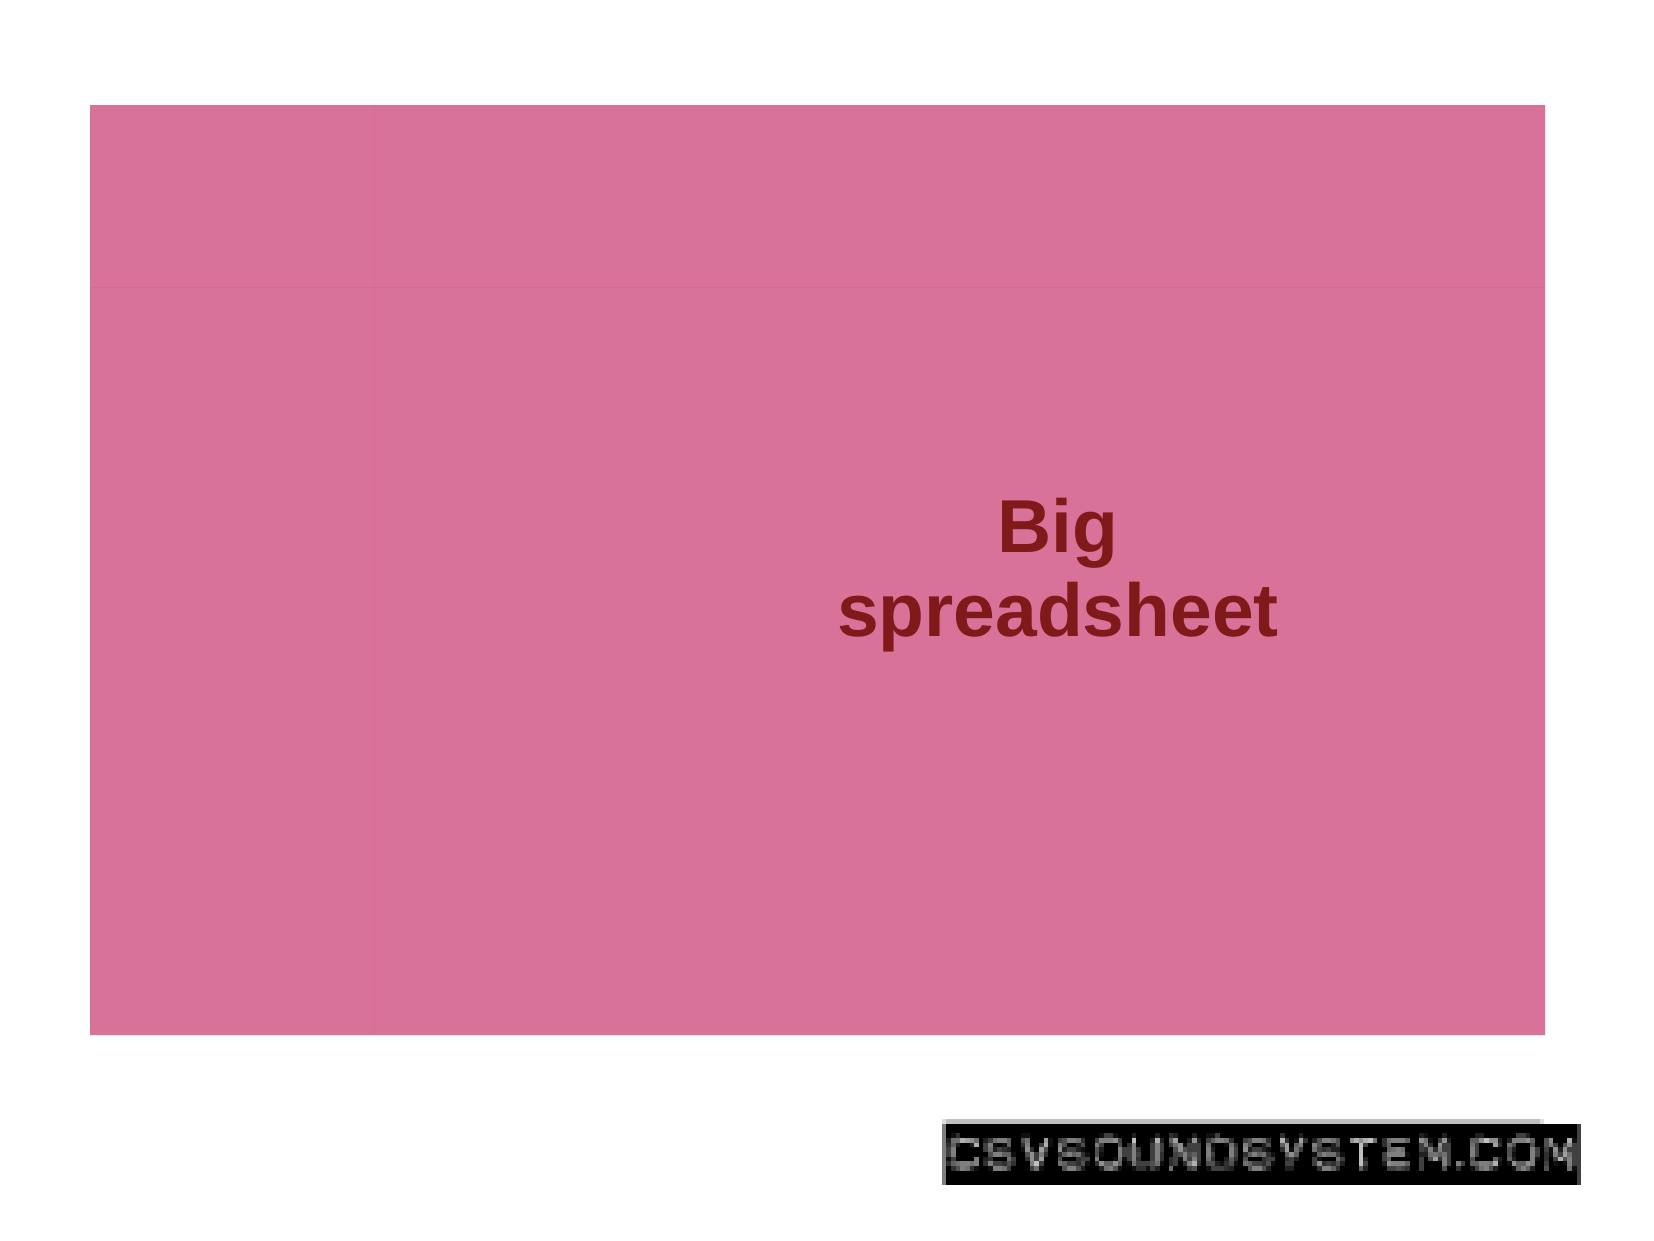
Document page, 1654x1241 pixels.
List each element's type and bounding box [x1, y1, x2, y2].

text_box [90, 105, 1546, 1036]
picture [933, 1064, 1591, 1185]
